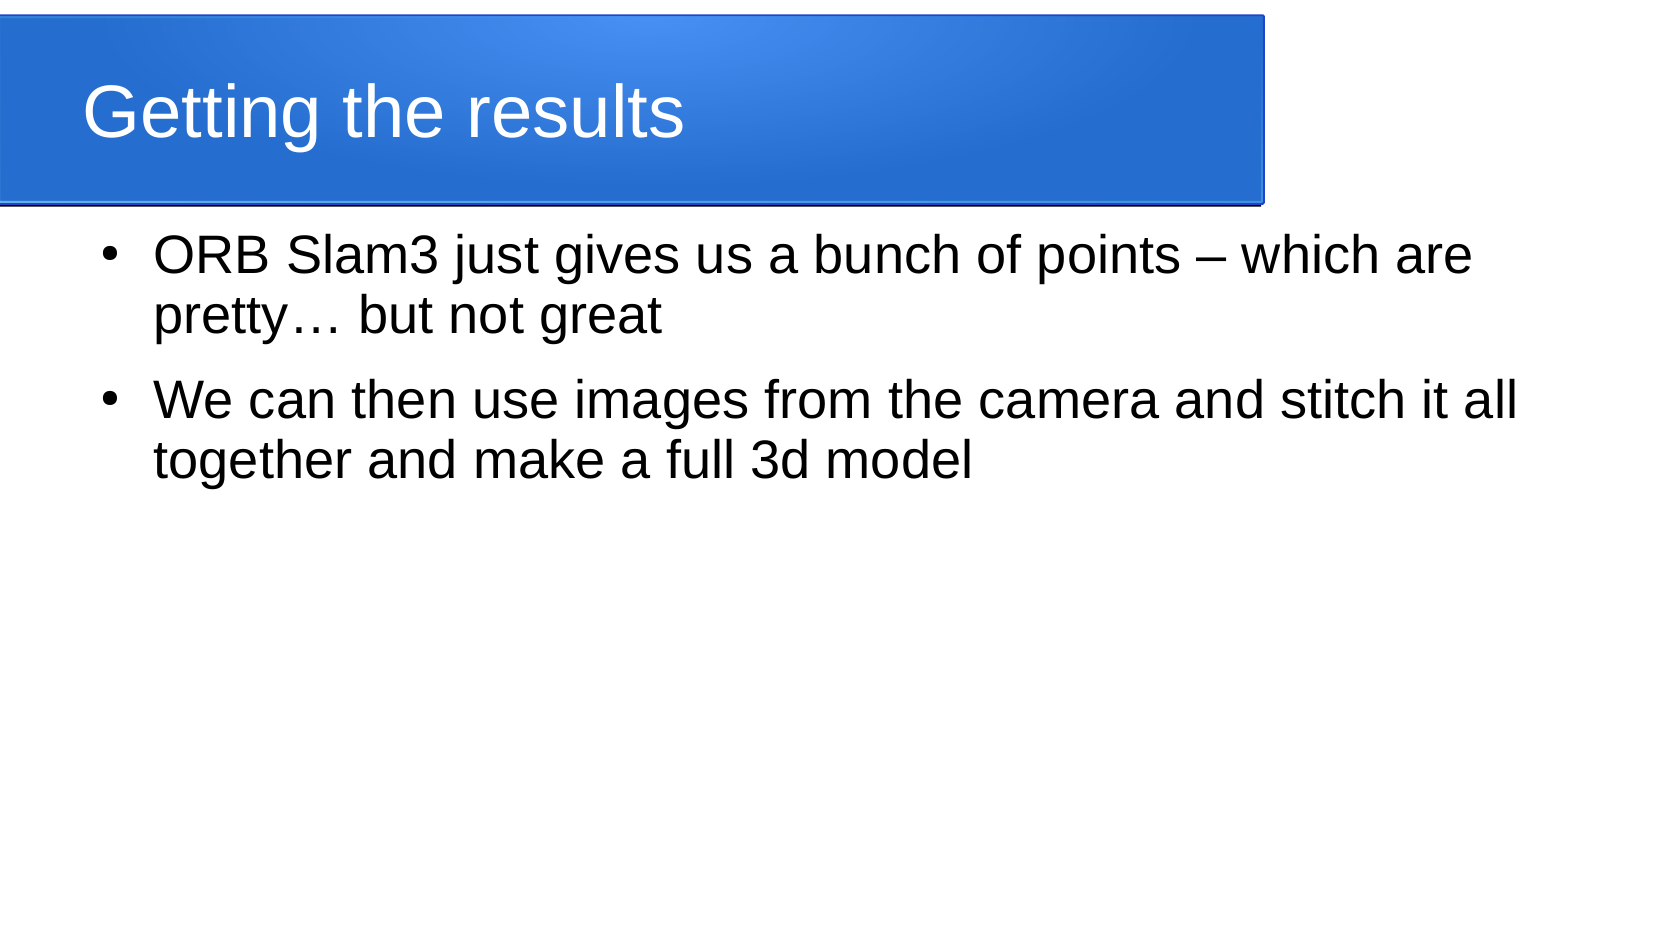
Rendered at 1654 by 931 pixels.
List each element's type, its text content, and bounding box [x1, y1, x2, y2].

title Getting the results [82, 35, 1235, 189]
list ORB Slam3 just gives us a bunch of points – which are pretty… but not great We can then use images from the camera and stitch it all together and make a full 3d model [82, 224, 1571, 764]
